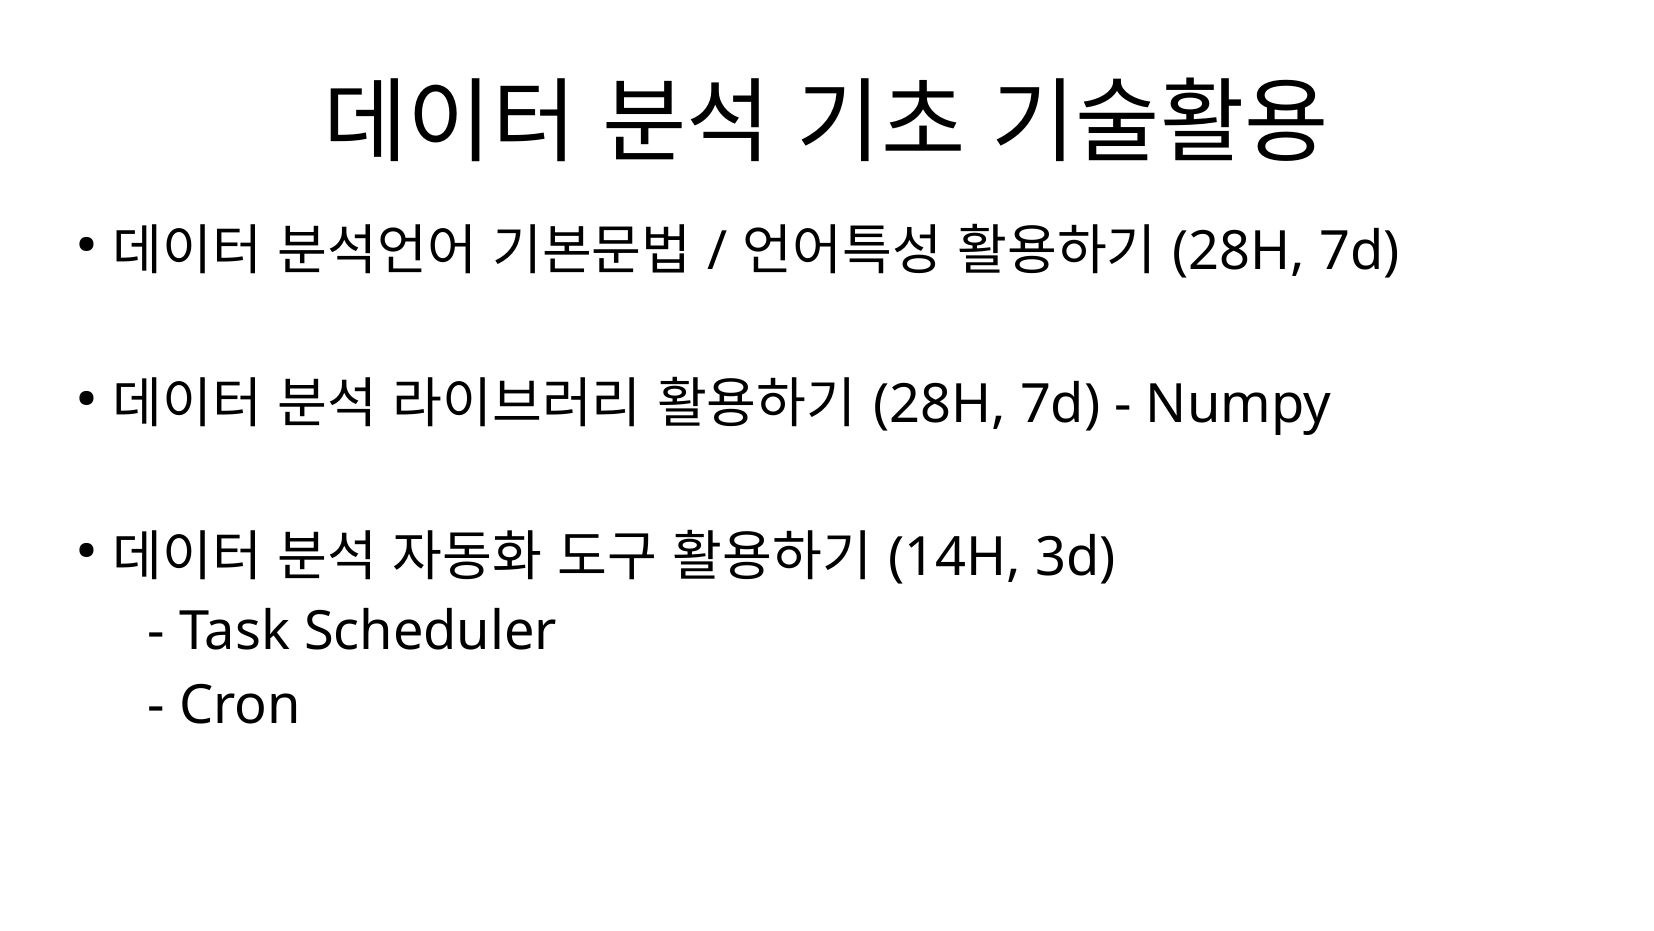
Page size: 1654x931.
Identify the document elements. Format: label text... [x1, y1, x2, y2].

title 데이터 분석 기초 기술활용 [82, 37, 1571, 193]
subtitle 데이터 분석언어 기본문법 / 언어특성 활용하기 (28H, 7d) 데이터 분석 라이브러리 활용하기 (28H, 7d) - Numpy 데이터 분석 자동화 도구 활용하기 (14H, 3d) - Task Scheduler - Cron [76, 206, 1565, 916]
